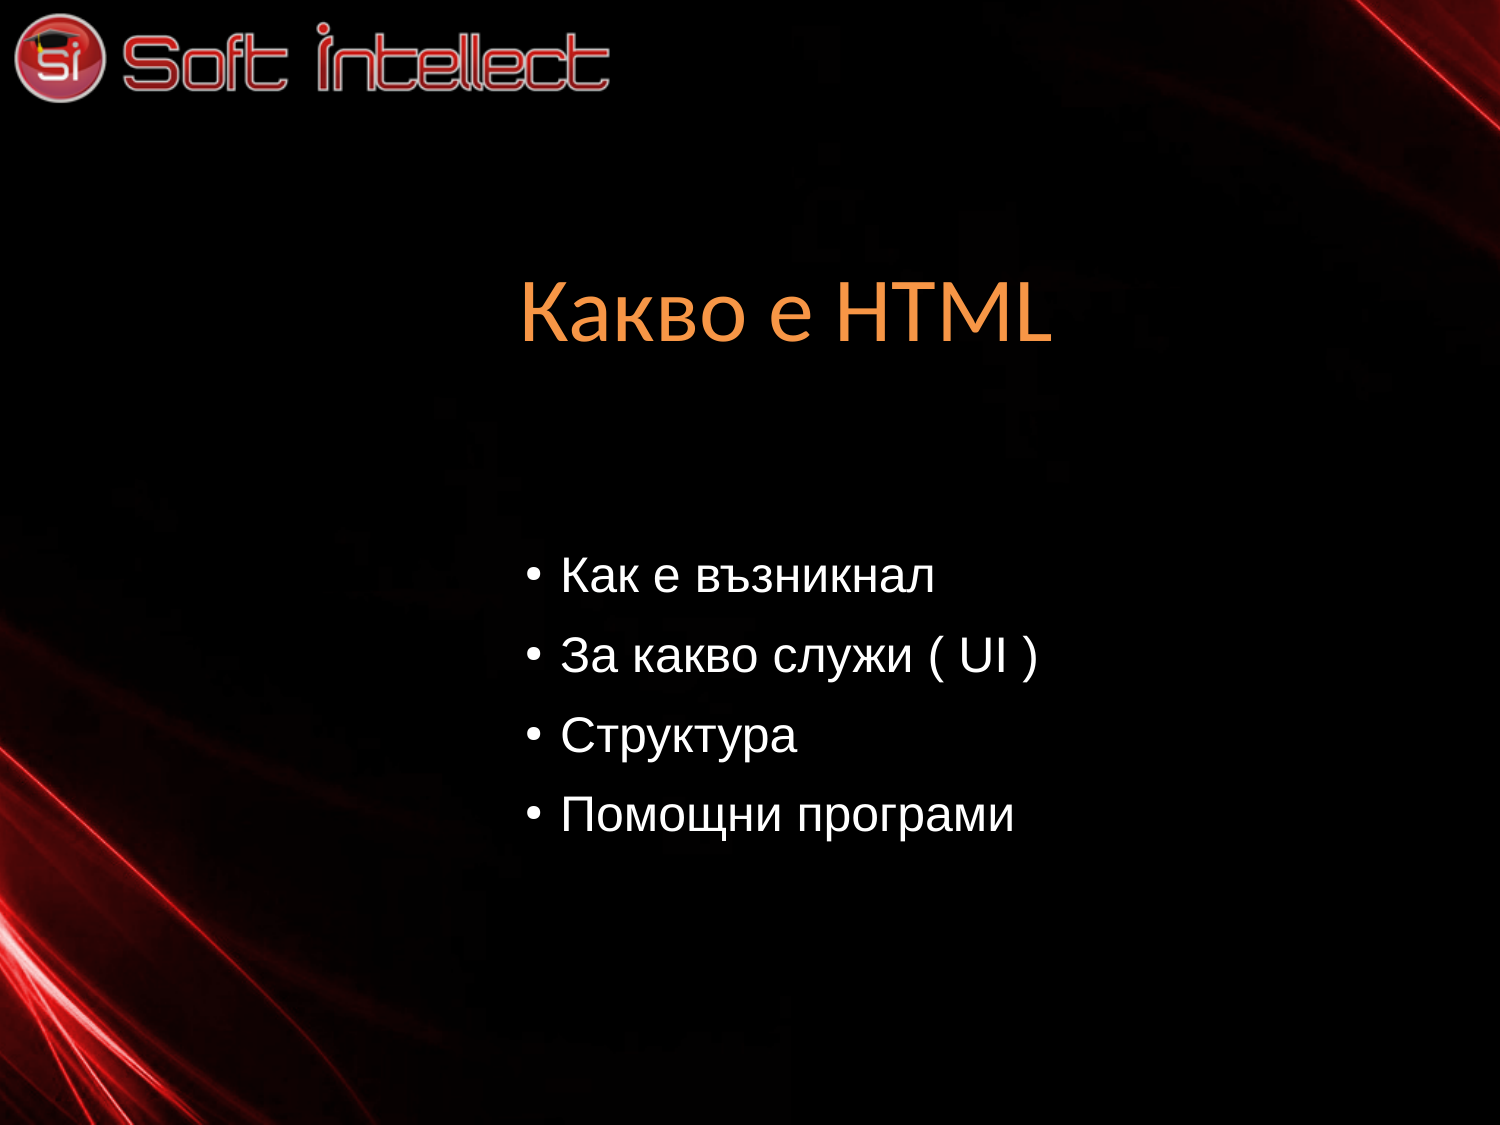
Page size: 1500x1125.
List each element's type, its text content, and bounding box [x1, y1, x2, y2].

picture [0, 0, 1500, 1125]
text_box Как е възникнал За какво служи ( UI ) Структура Помощни програми [510, 539, 1055, 852]
text_box Какво е HTML [149, 184, 1425, 426]
